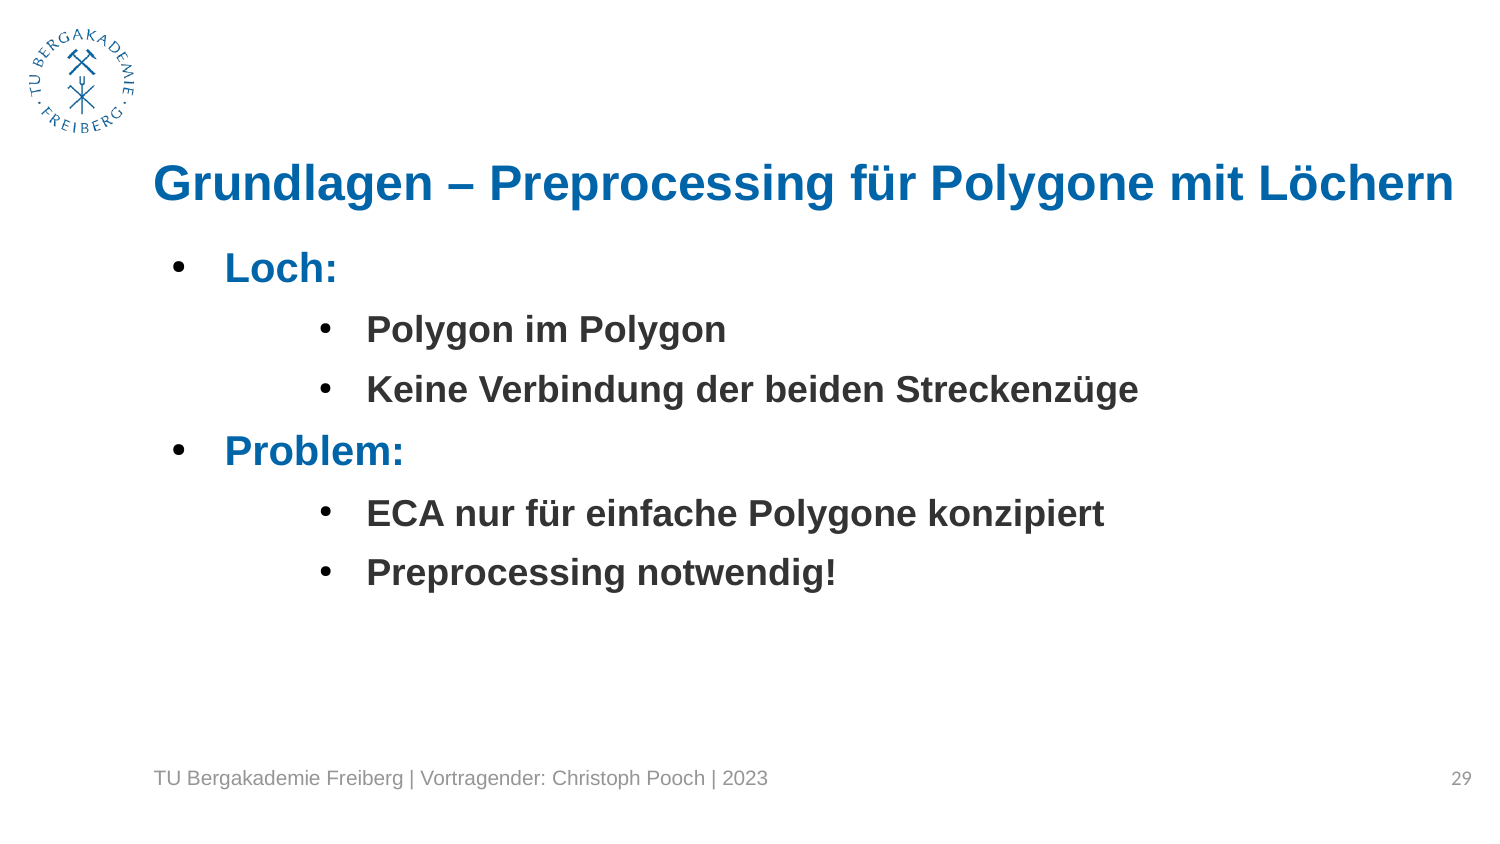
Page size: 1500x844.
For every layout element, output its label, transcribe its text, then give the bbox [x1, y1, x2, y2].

footer TU Bergakademie Freiberg | Vortragender: Christoph Pooch | 2023 [153, 764, 1353, 824]
list Loch: Polygon im Polygon Keine Verbindung der beiden Streckenzüge [153, 244, 1353, 427]
slide_number 44 [1352, 764, 1473, 825]
list Grundlagen – Preprocessing für Polygone mit Löchern [153, 150, 1477, 221]
picture [29, 29, 134, 133]
list Problem: ECA nur für einfache Polygone konzipiert Preprocessing notwendig! [153, 427, 1353, 627]
